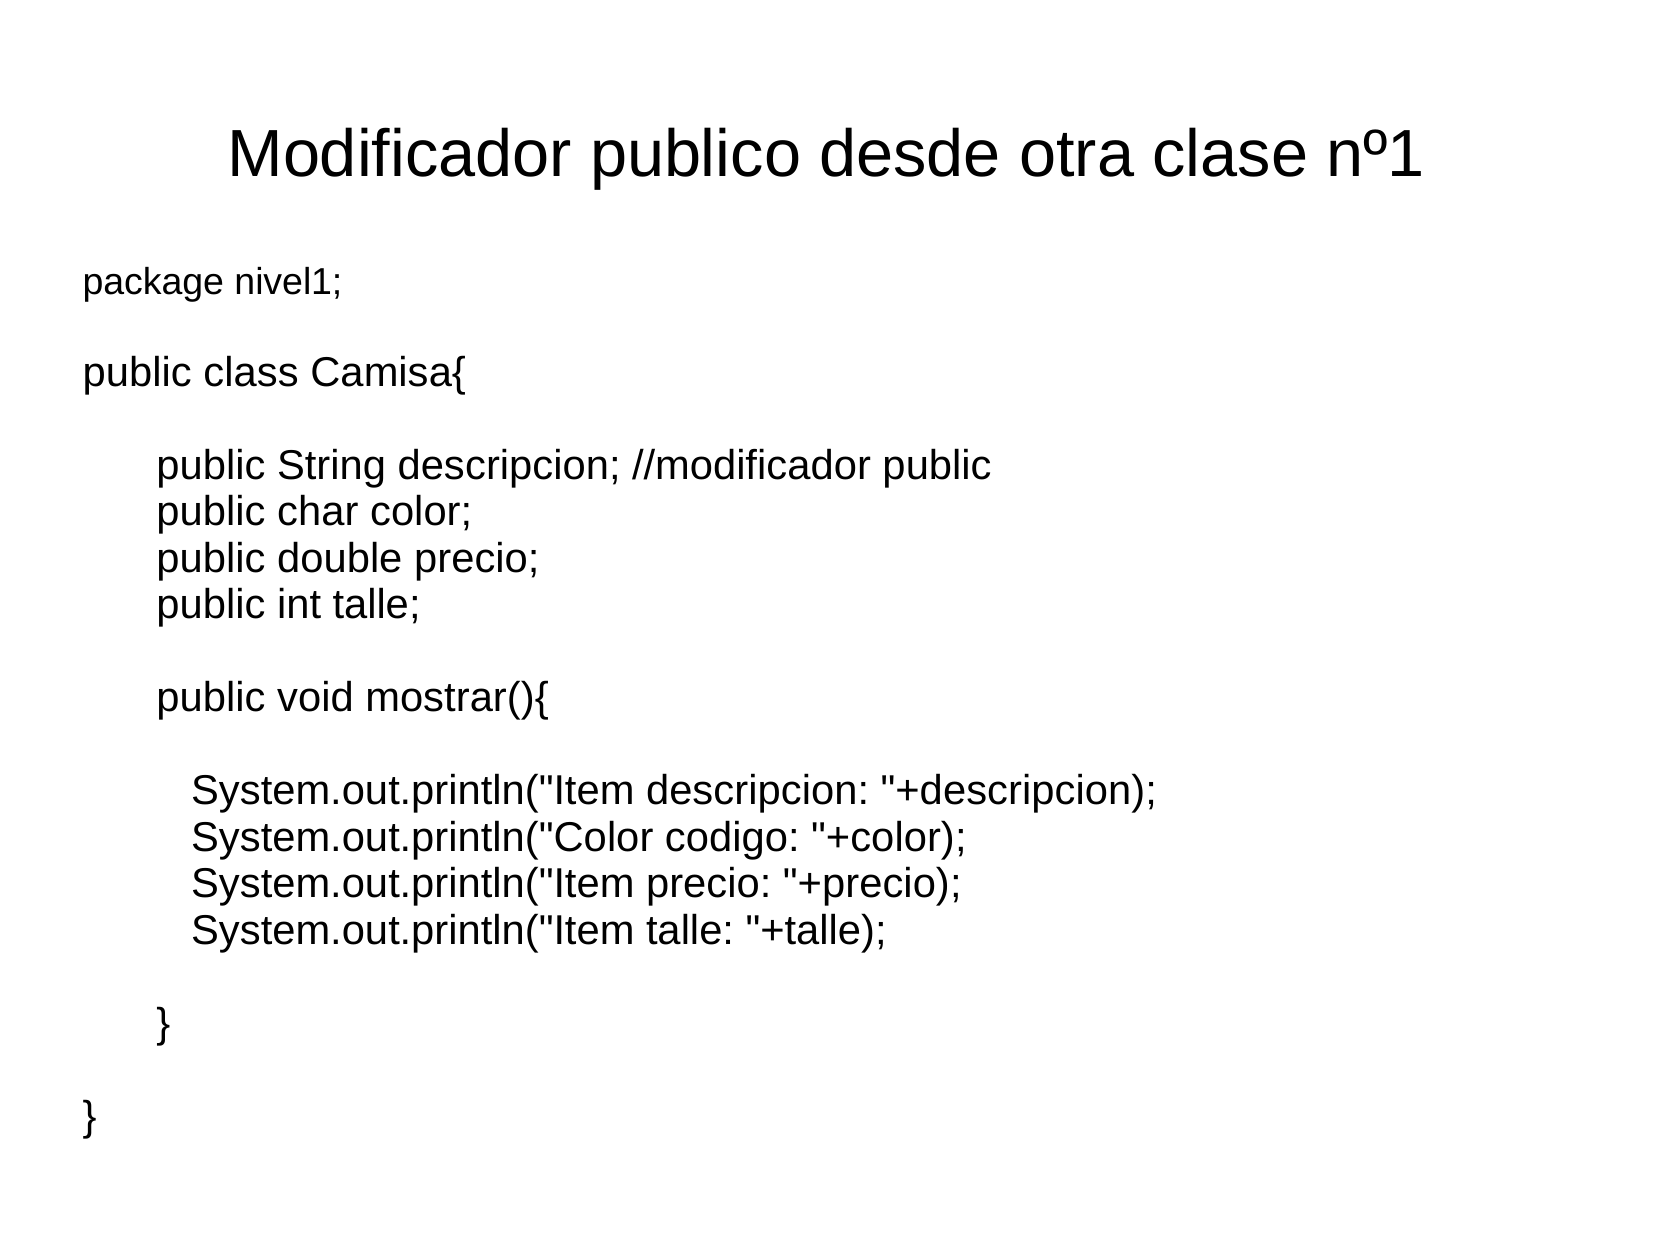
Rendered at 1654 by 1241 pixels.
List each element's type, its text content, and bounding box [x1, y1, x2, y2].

subtitle package nivel1; public class Camisa{ public String descripcion; //modificador public public char color; public double precio; public int talle; public void mostrar(){ System.out.println("Item descripcion: "+descripcion); System.out.println("Color codigo: "+color); System.out.println("Item precio: "+precio); System.out.println("Item talle: "+talle); } } [82, 257, 1571, 1142]
title Modificador publico desde otra clase nº1 [82, 49, 1571, 257]
